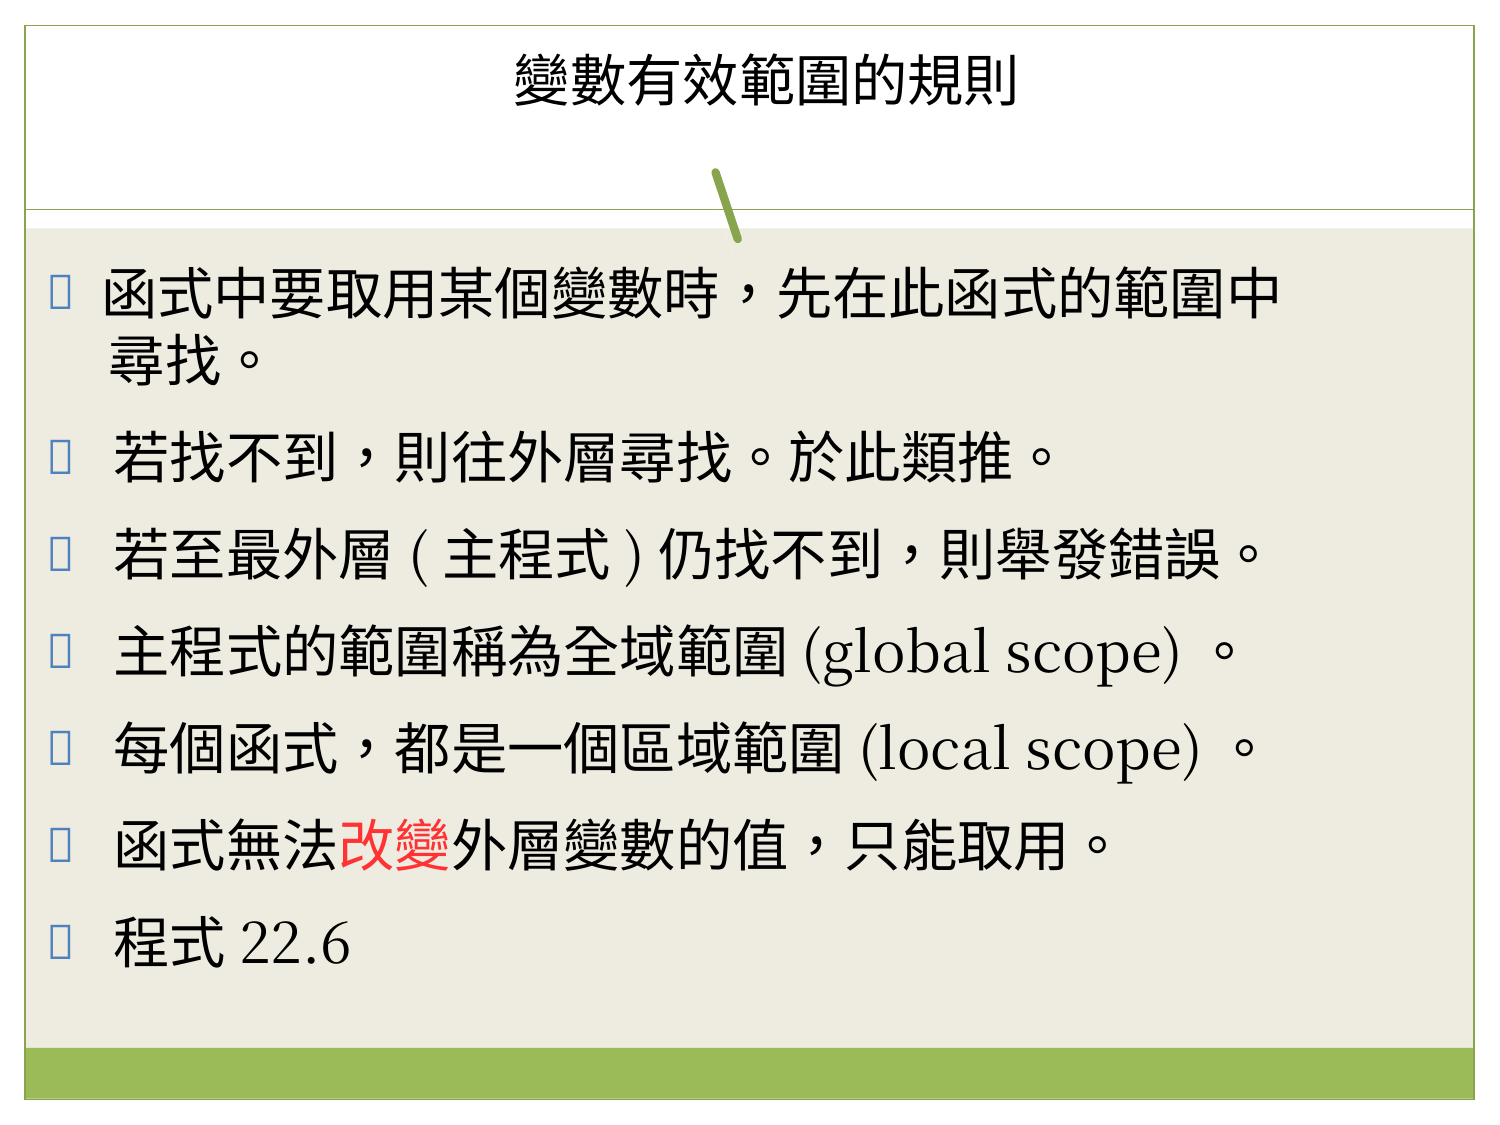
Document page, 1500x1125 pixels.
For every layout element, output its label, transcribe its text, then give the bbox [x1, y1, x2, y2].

title 變數有效範圍的規則 [49, 37, 1450, 162]
list 函式中要取用某個變數時，先在此函式的範圍中 尋找。 若找不到，則往外層尋找。於此類推。 若至最外層(主程式)仍找不到，則舉發錯誤。 主程式的範圍稱為全域範圍(global scope)。 每個函式，都是一個區域範圍(local scope)。 函式無法改變外層變數的值，只能取用。 程式22.6 [31, 250, 1427, 1001]
